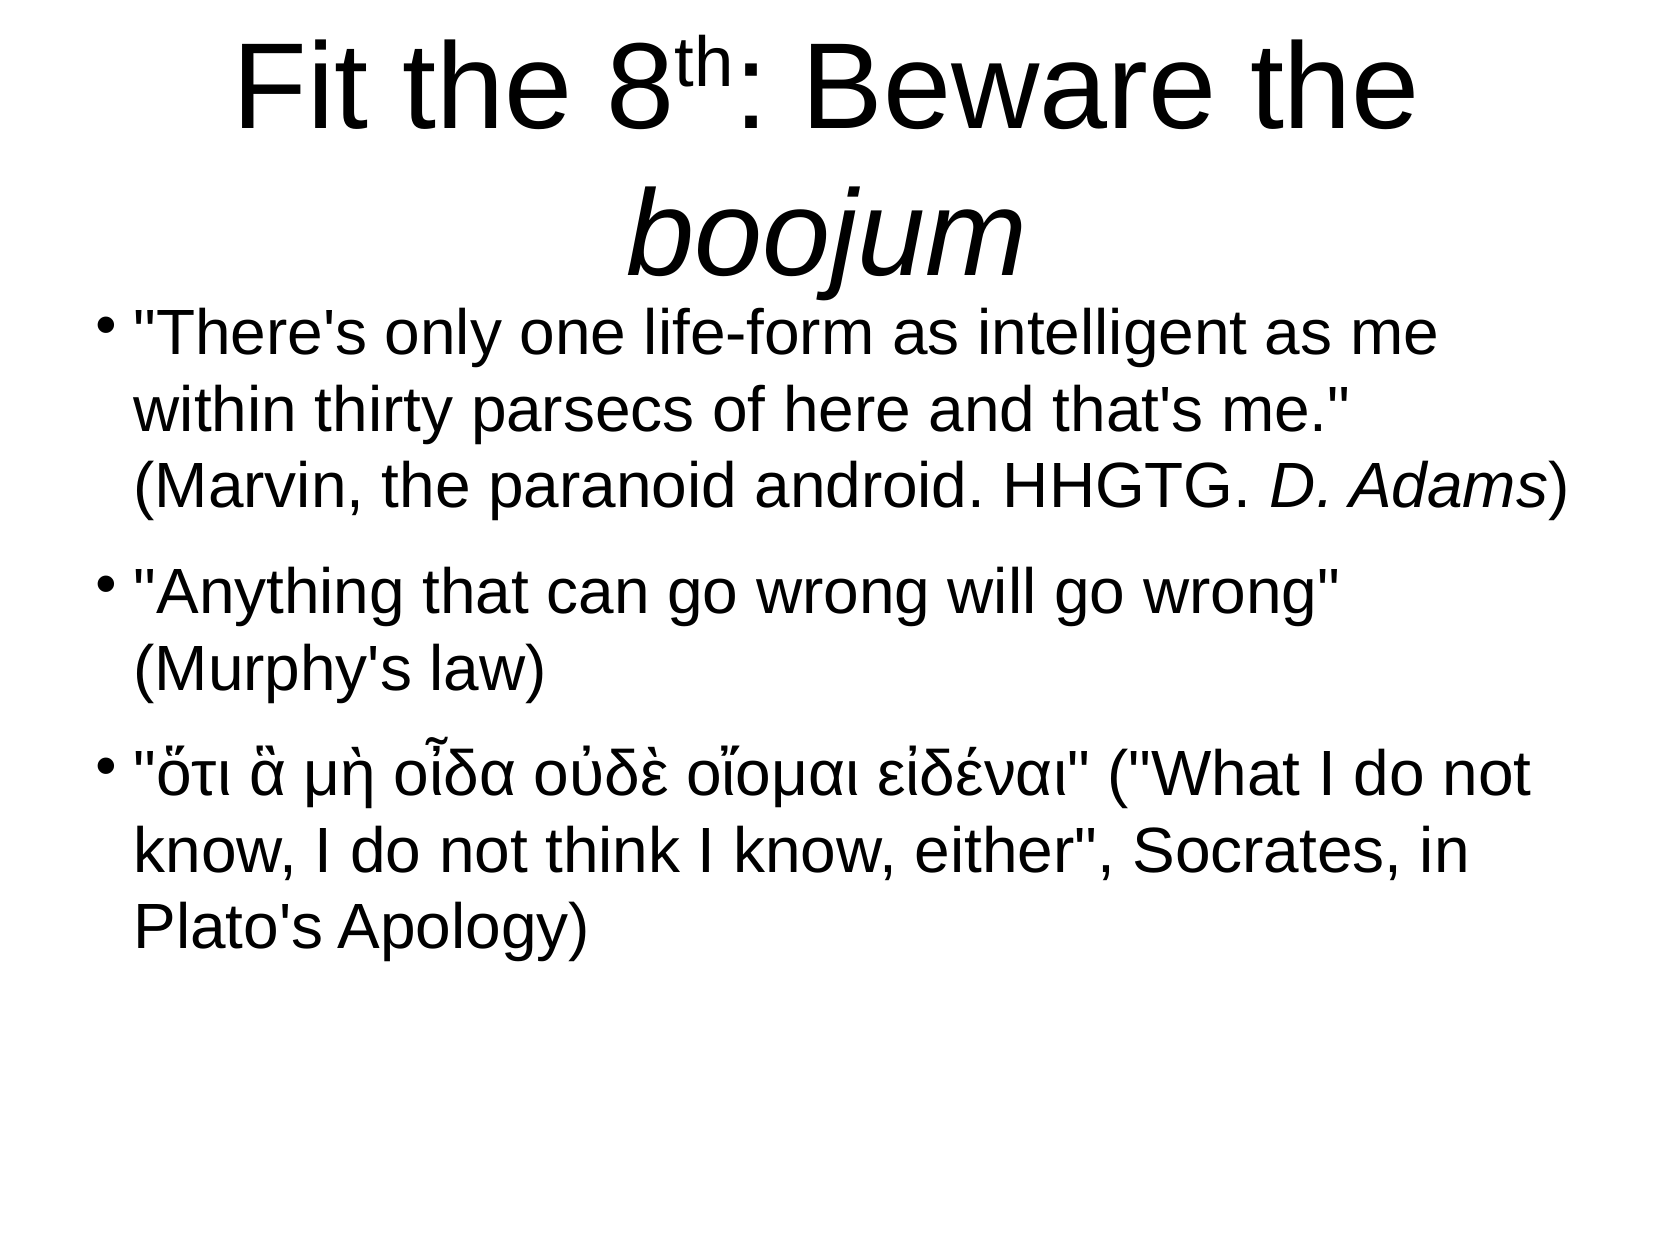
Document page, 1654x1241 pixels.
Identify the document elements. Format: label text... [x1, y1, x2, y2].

text_box Fit the 8th: Beware the boojum [82, 13, 1571, 290]
text_box "There's only one life-form as intelligent as me within thirty parsecs of here and that's me." (Marvin, the paranoid android. HHGTG. D. Adams) "Anything that can go wrong will go wrong" (Murphy's law) "ὅτι ἃ μὴ οἶδα οὐδὲ οἴομαι εἰδέναι" ("What I do not know, I do not think I know, either", Socrates, in Plato's Apology) [82, 290, 1571, 1010]
